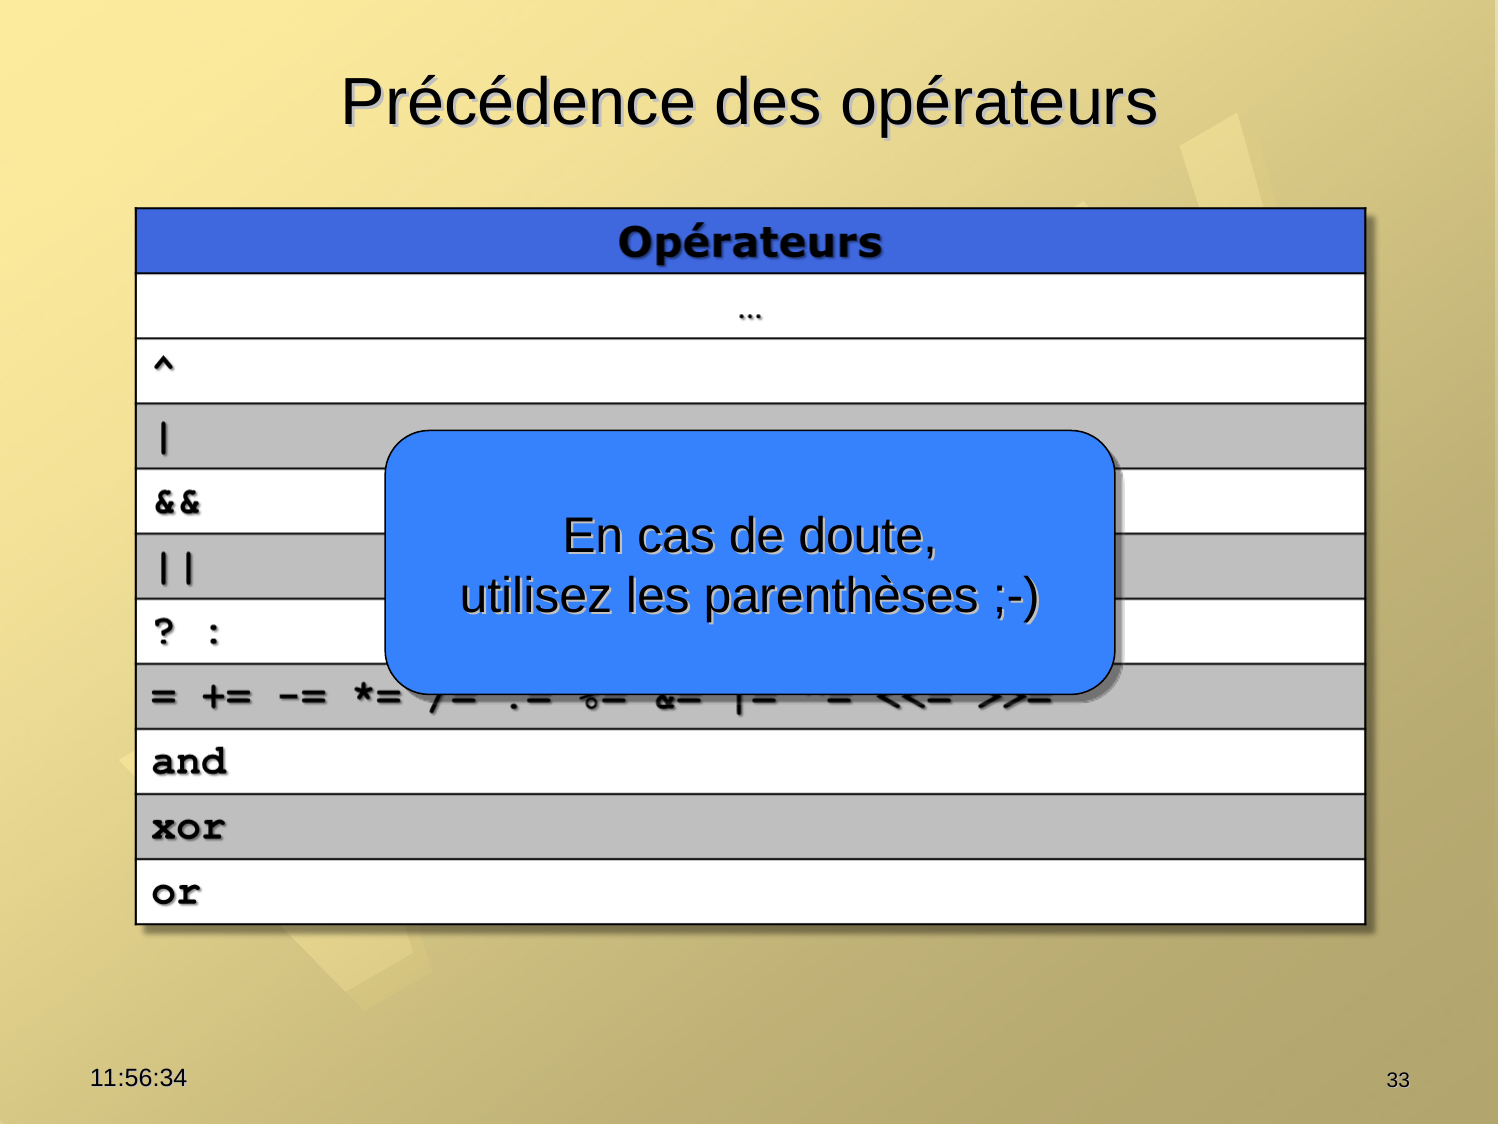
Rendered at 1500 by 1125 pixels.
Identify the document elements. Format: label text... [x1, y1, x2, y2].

picture [125, 202, 1385, 947]
title Précédence des opérateurs [75, 45, 1426, 152]
text_box En cas de doute, utilisez les parenthèses ;-) [385, 430, 1115, 695]
text_box <numéro> [1074, 1058, 1426, 1100]
text_box 18:45:30 [74, 1058, 426, 1100]
